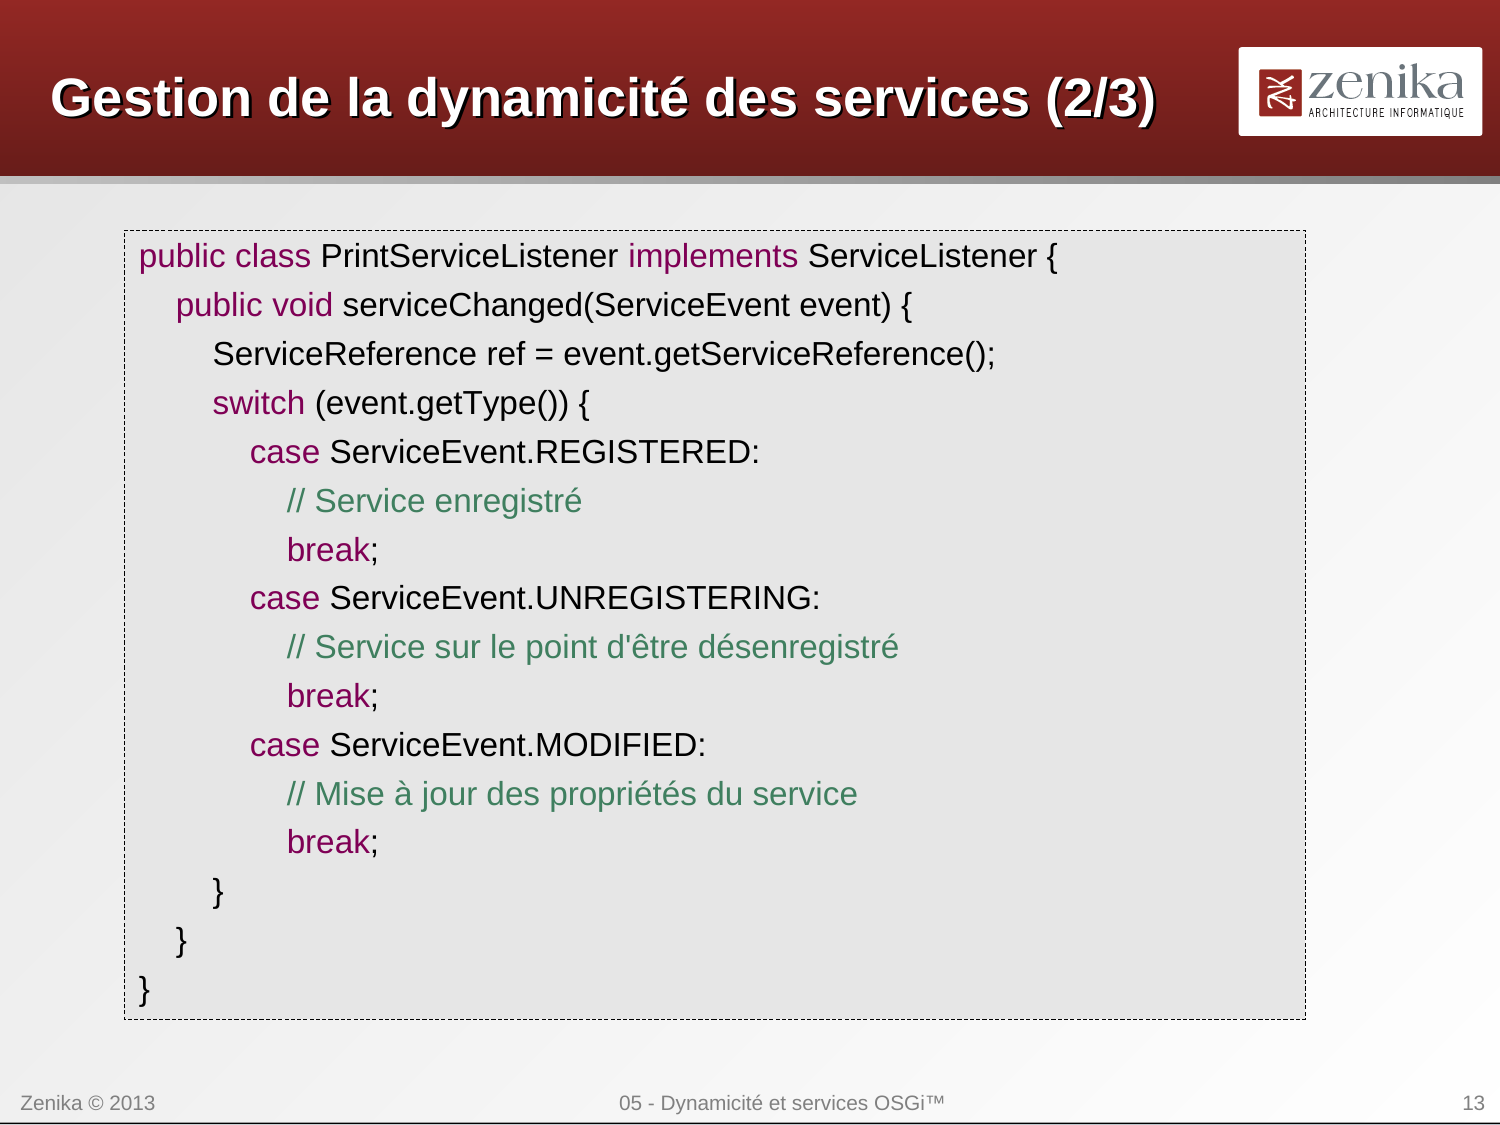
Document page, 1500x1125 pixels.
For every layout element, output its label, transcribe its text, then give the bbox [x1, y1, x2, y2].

list public class PrintServiceListener implements ServiceListener { public void serviceChanged(ServiceEvent event) { ServiceReference ref = event.getServiceReference(); switch (event.getType()) { case ServiceEvent.REGISTERED: // Service enregistré break; case ServiceEvent.UNREGISTERING: // Service sur le point d'être désenregistré break; case ServiceEvent.MODIFIED: // Mise à jour des propriétés du service break; } } } [124, 230, 1306, 1020]
title Gestion de la dynamicité des services (2/3) [50, 22, 1206, 172]
picture [1257, 58, 1464, 125]
